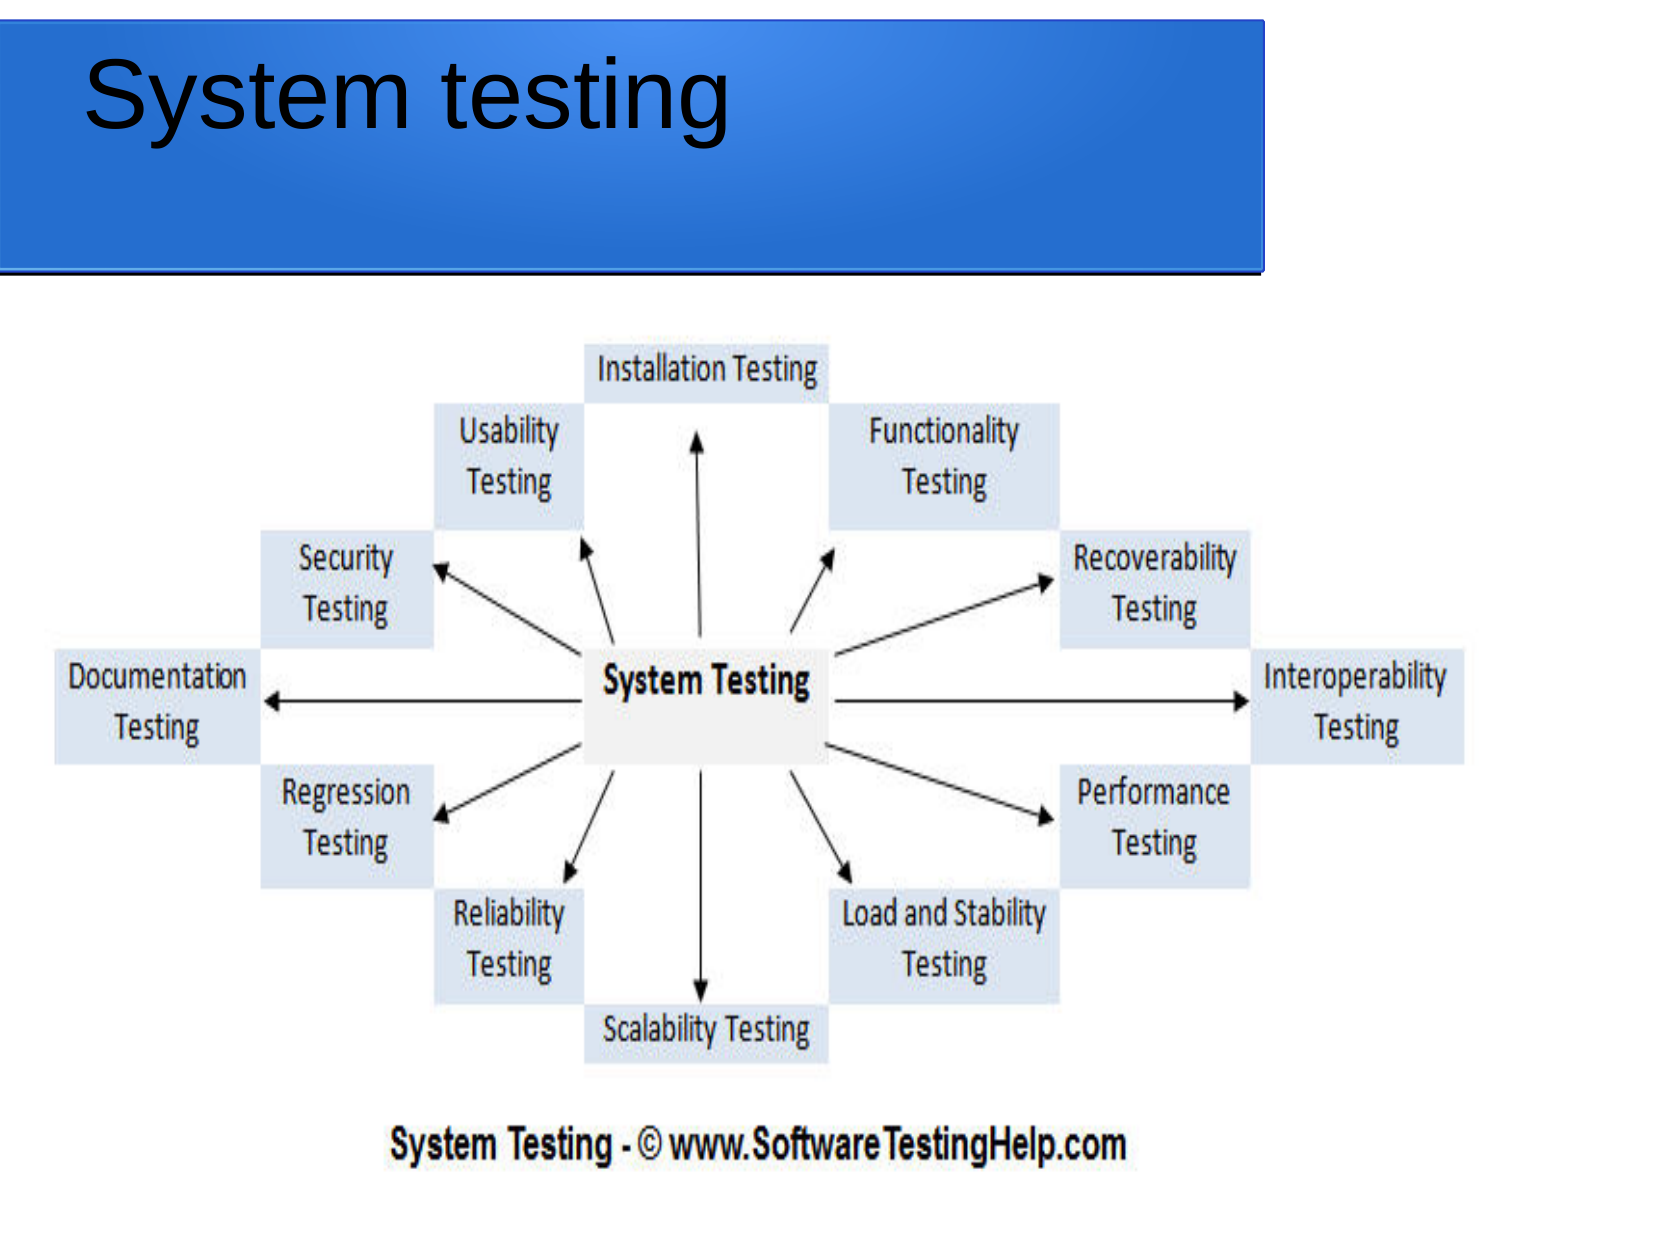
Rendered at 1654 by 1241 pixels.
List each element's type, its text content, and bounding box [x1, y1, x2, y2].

title System testing [82, 38, 1235, 261]
picture [30, 314, 1486, 1201]
